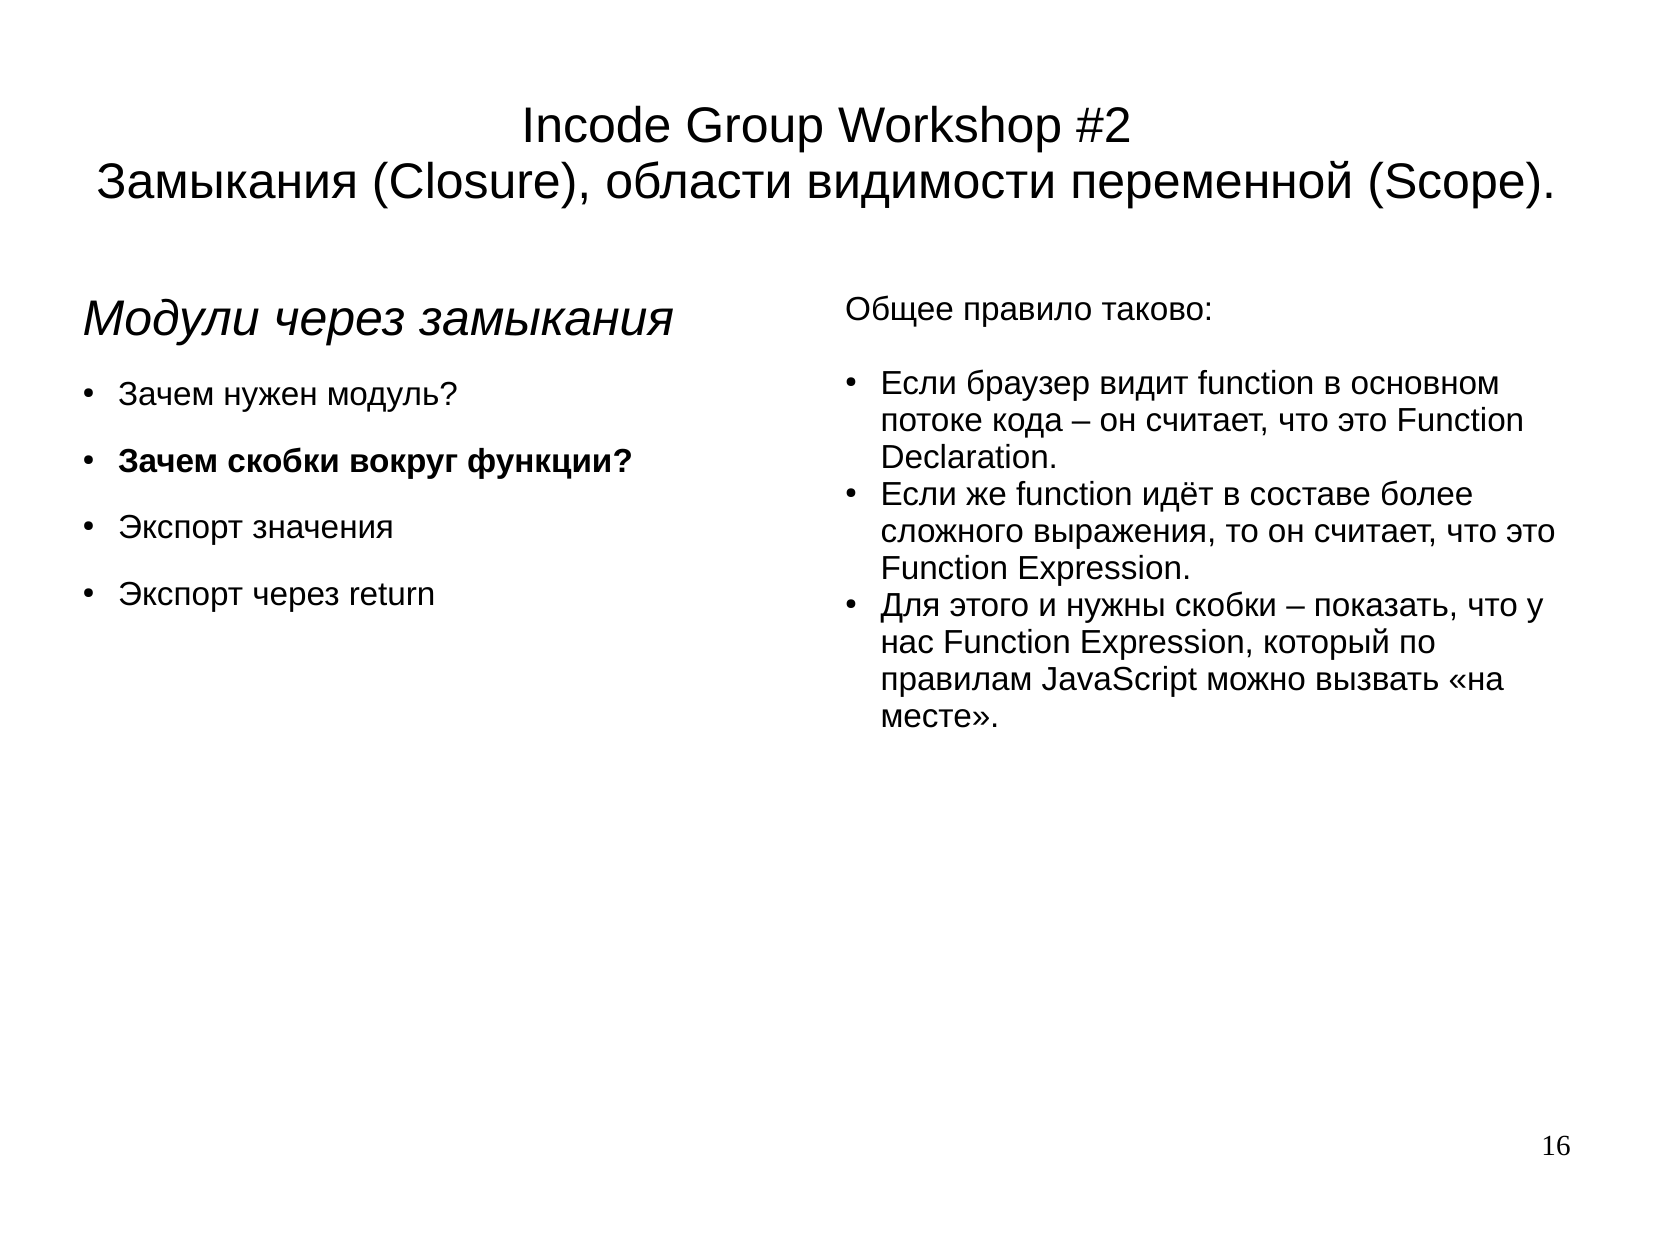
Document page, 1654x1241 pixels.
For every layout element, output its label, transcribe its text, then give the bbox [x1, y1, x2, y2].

list Общее правило таково: Если браузер видит function в основном потоке кода – он считает, что это Function Declaration. Если же function идёт в составе более сложного выражения, то он считает, что это Function Expression. Для этого и нужны скобки – показать, что у нас Function Expression, который по правилам JavaScript можно вызвать «на месте». [845, 290, 1572, 1010]
list Модули через замыкания Зачем нужен модуль? Зачем скобки вокруг функции? Экспорт значения Экспорт через return [82, 290, 809, 1010]
title Incode Group Workshop #2 Замыкания (Closure), области видимости переменной (Scope). [82, 49, 1571, 257]
